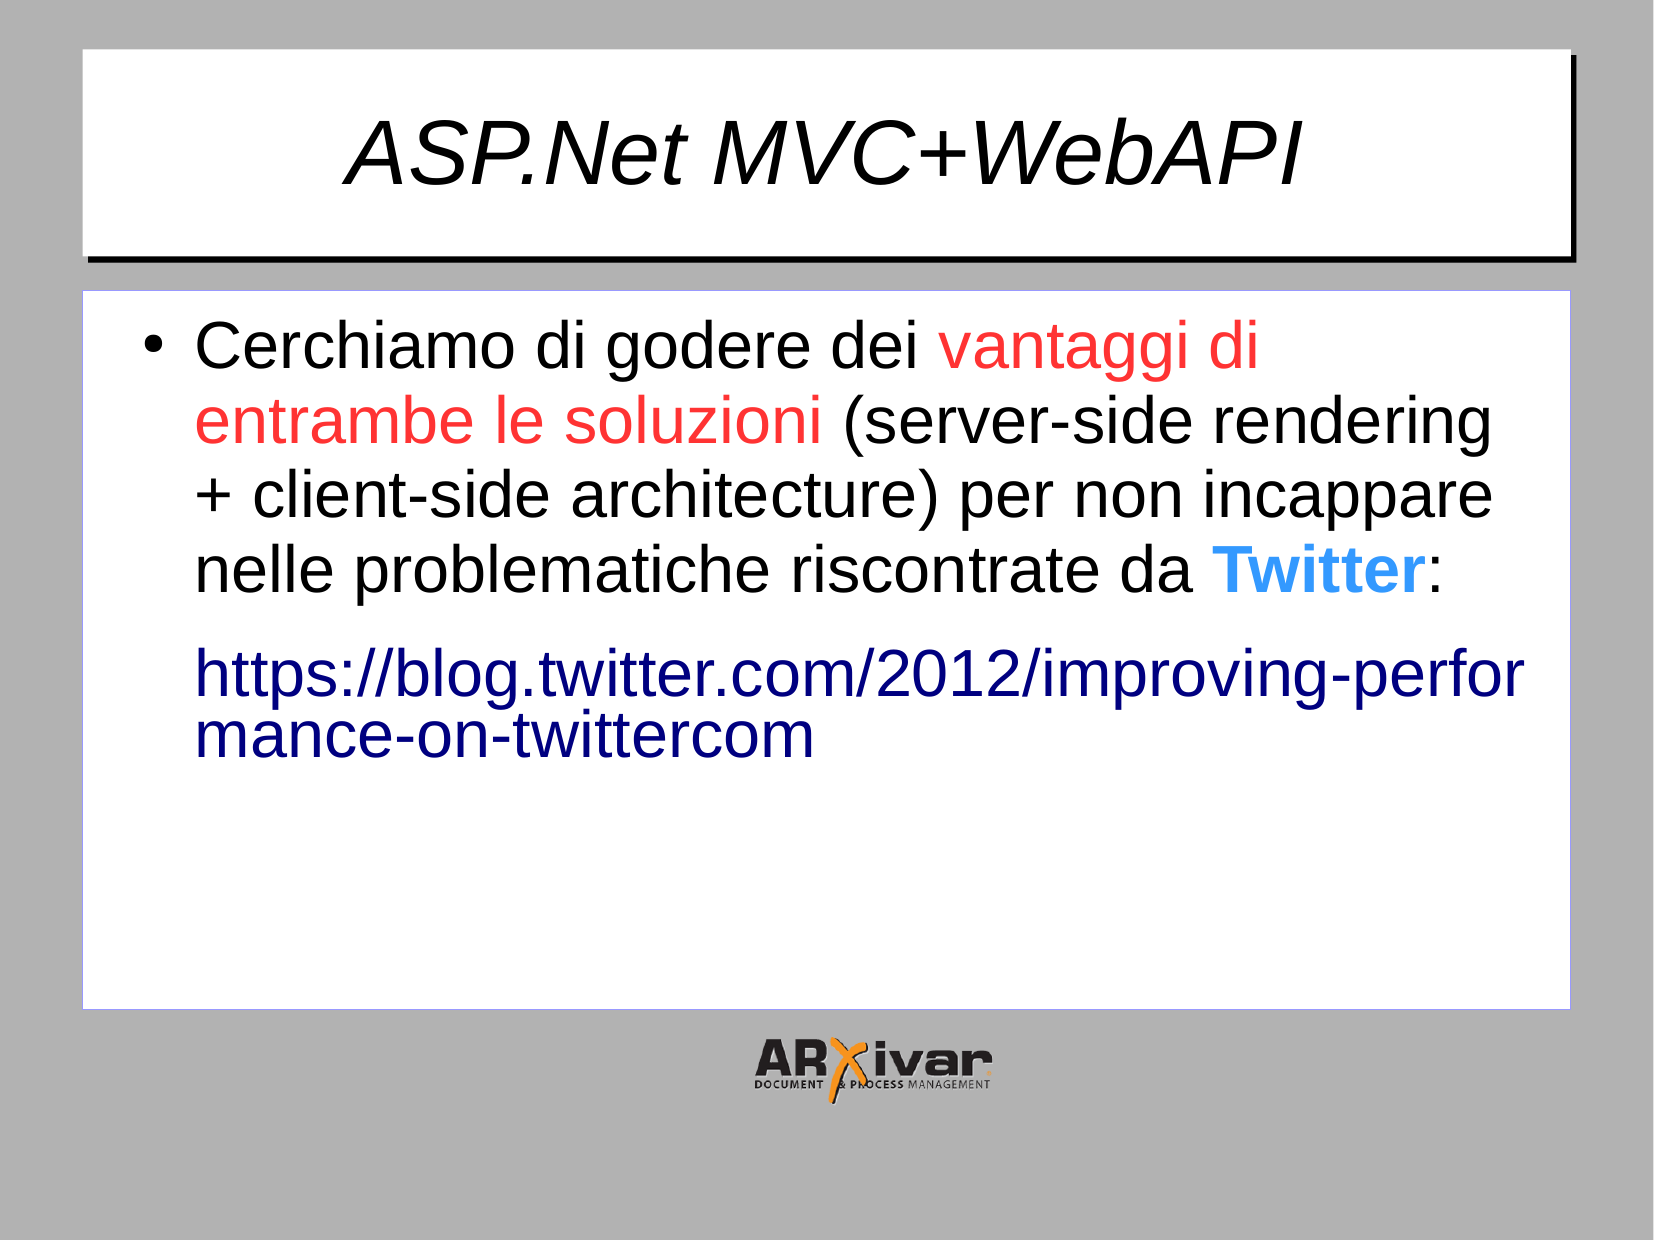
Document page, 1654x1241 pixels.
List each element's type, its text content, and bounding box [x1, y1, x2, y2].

list Cerchiamo di godere dei vantaggi di entrambe le soluzioni (server-side rendering + client-side architecture) per non incappare nelle problematiche riscontrate da Twitter: https://blog.twitter.com/2012/improving-performance-on-twittercom [82, 290, 1571, 1010]
title ASP.Net MVC+WebAPI [82, 49, 1571, 257]
picture [755, 1031, 993, 1111]
